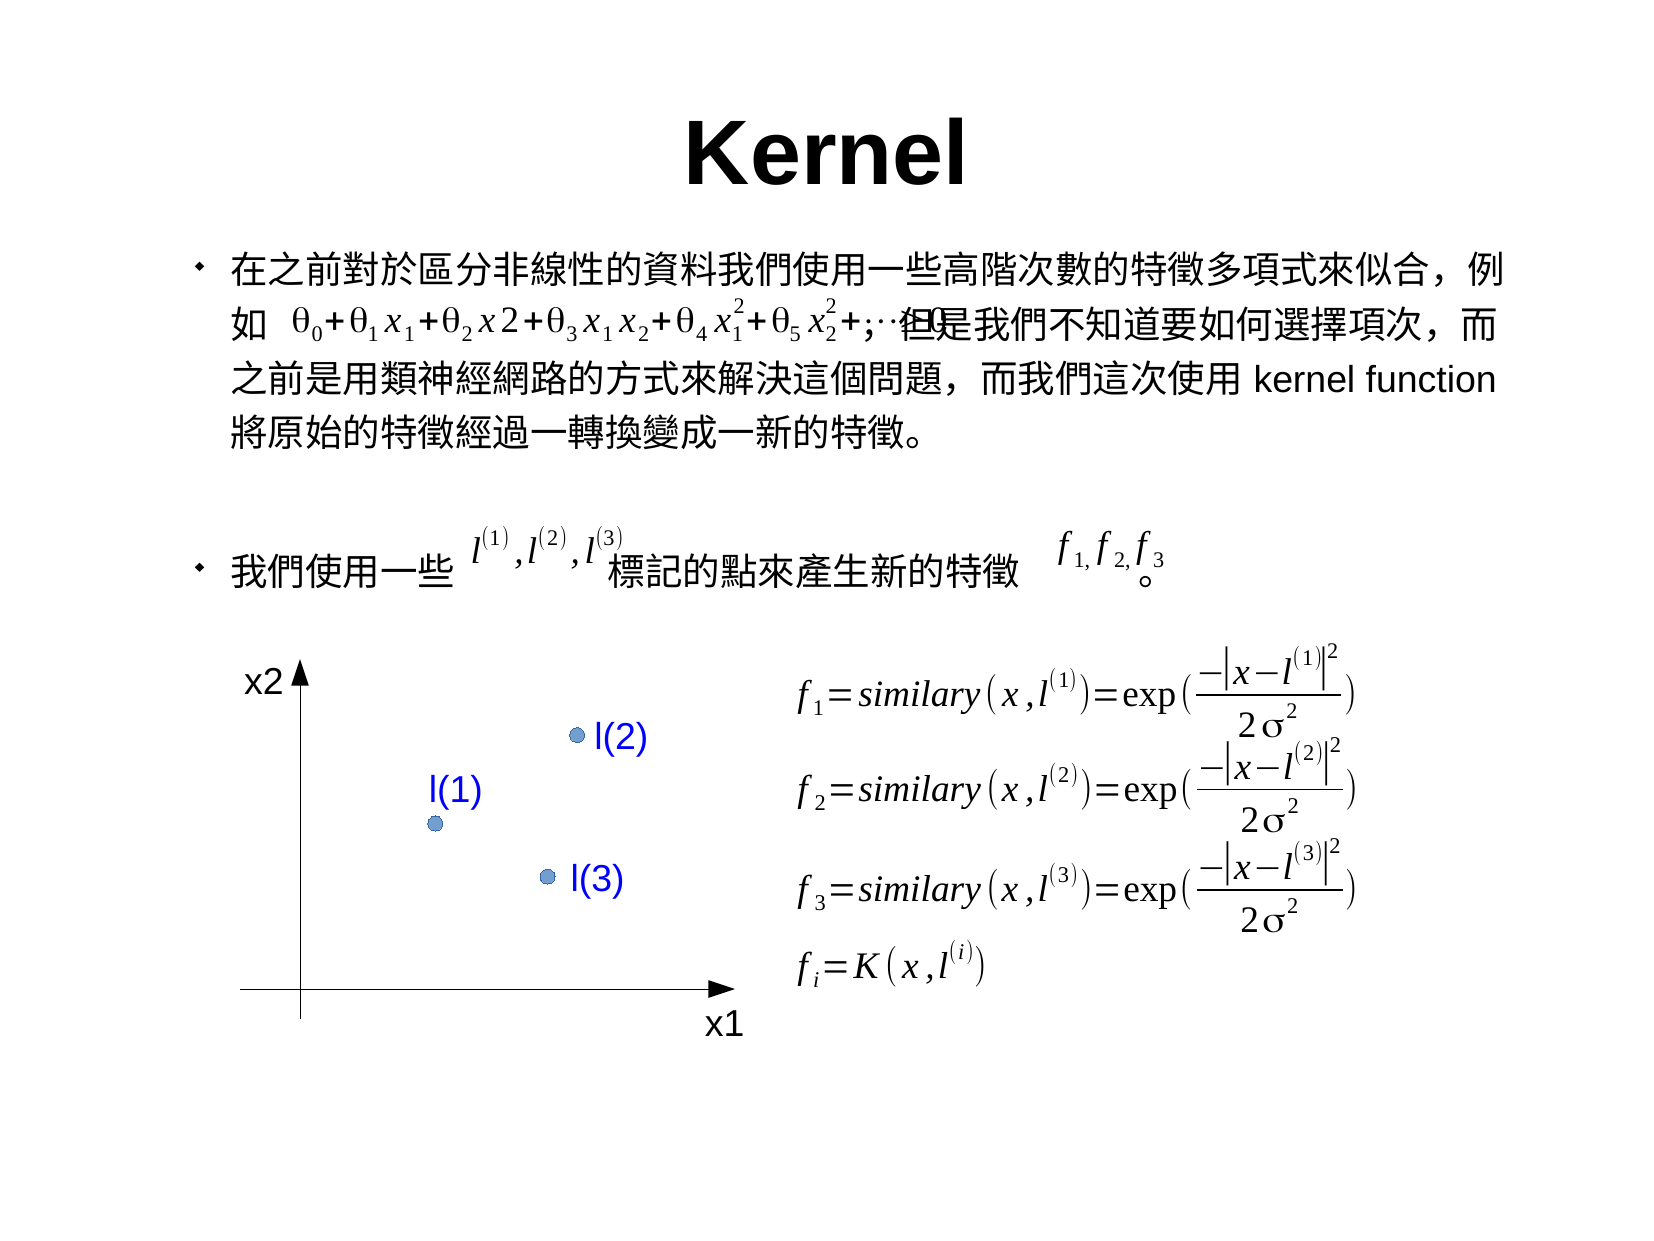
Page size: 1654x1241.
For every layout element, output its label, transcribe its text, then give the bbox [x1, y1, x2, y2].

text_box [569, 727, 579, 743]
title Kernel [82, 49, 1571, 257]
text_box l(3) [555, 849, 640, 907]
text_box l(1) [414, 761, 498, 819]
text_box 在之前對於區分非線性的資料我們使用一些高階次數的特徵多項式來似合，例如 ，但是我們不知道要如何選擇項次，而之前是用類神經網路的方式來解決這個問題，而我們這次使用kernel function將原始的特徵經過一轉換變成一新的特徵。 我們使用一些 標記的點來產生新的特徵 。 [180, 232, 1538, 579]
text_box x1 [690, 995, 760, 1053]
chart [285, 293, 955, 347]
chart [464, 525, 631, 573]
text_box x2 [229, 652, 299, 710]
text_box l(2) [579, 708, 664, 766]
chart [789, 637, 1365, 993]
text_box [427, 819, 443, 832]
text_box [540, 869, 555, 885]
chart [1050, 525, 1171, 573]
